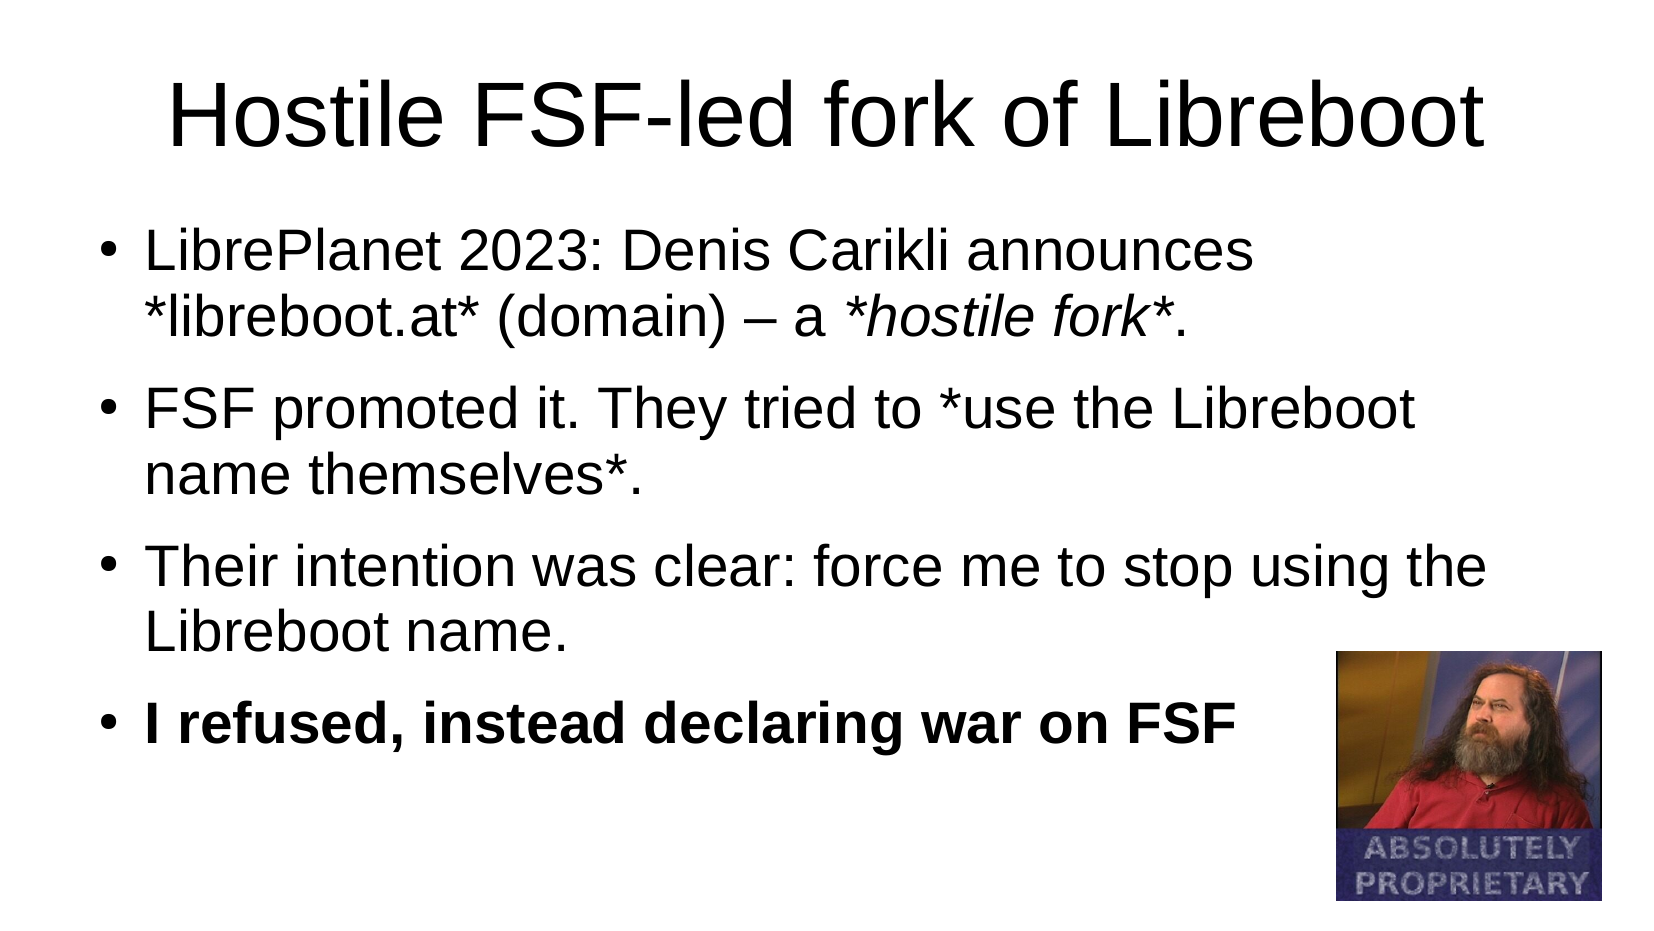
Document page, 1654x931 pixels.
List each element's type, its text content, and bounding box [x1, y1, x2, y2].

picture [1336, 651, 1602, 901]
title Hostile FSF-led fork of Libreboot [82, 37, 1571, 193]
list LibrePlanet 2023: Denis Carikli announces *libreboot.at* (domain) – a *hostile fork*. FSF promoted it. They tried to *use the Libreboot name themselves*. Their intention was clear: force me to stop using the Libreboot name. I refused, instead declaring war on FSF [82, 217, 1571, 758]
